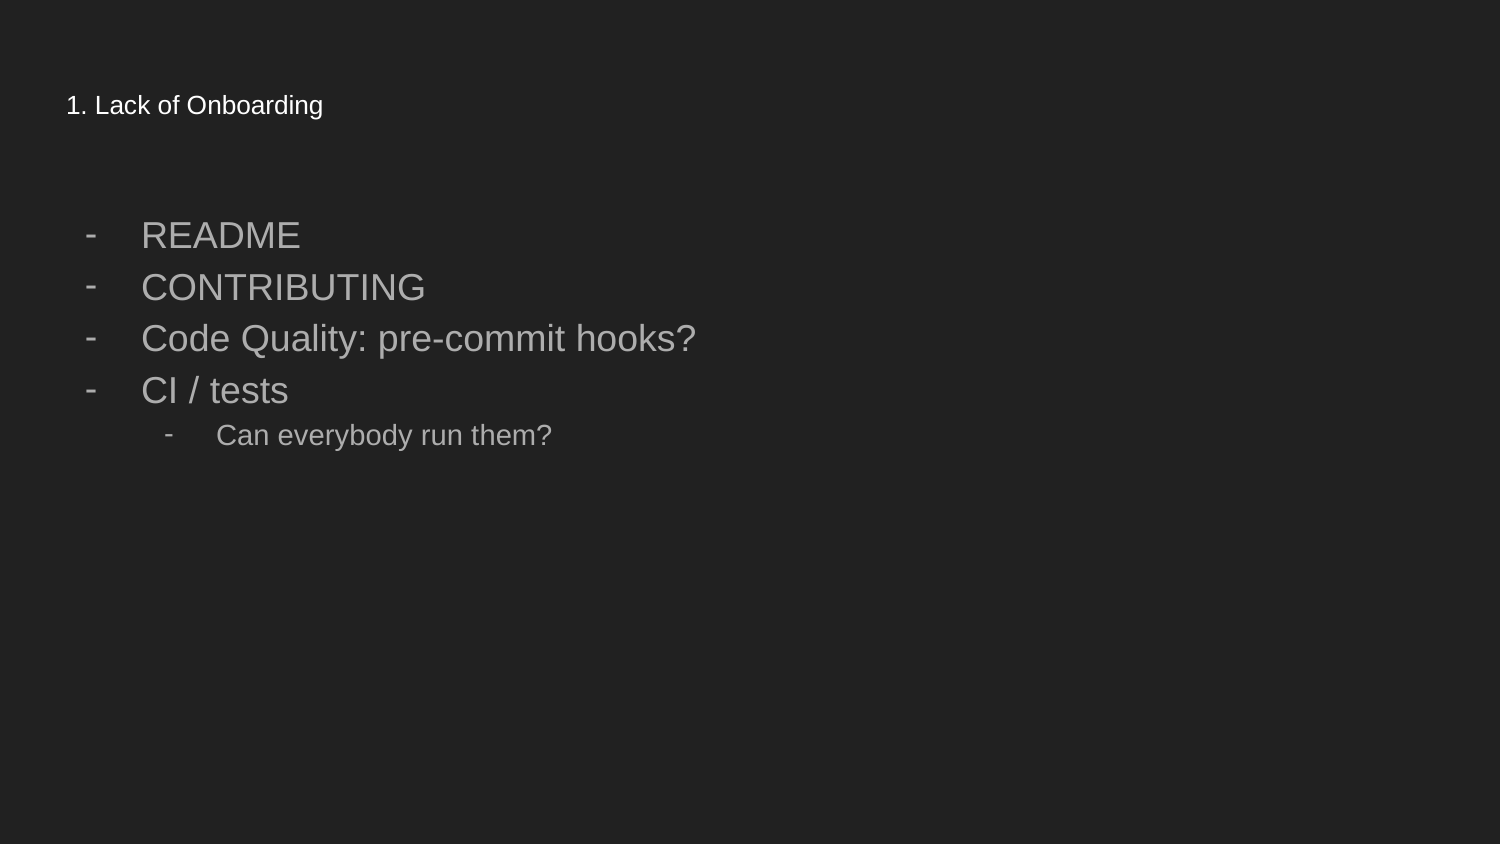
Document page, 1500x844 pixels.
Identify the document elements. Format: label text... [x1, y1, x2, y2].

title 1. Lack of Onboarding [51, 72, 1449, 167]
list README CONTRIBUTING Code Quality: pre-commit hooks? CI / tests Can everybody run them? [51, 189, 1449, 750]
